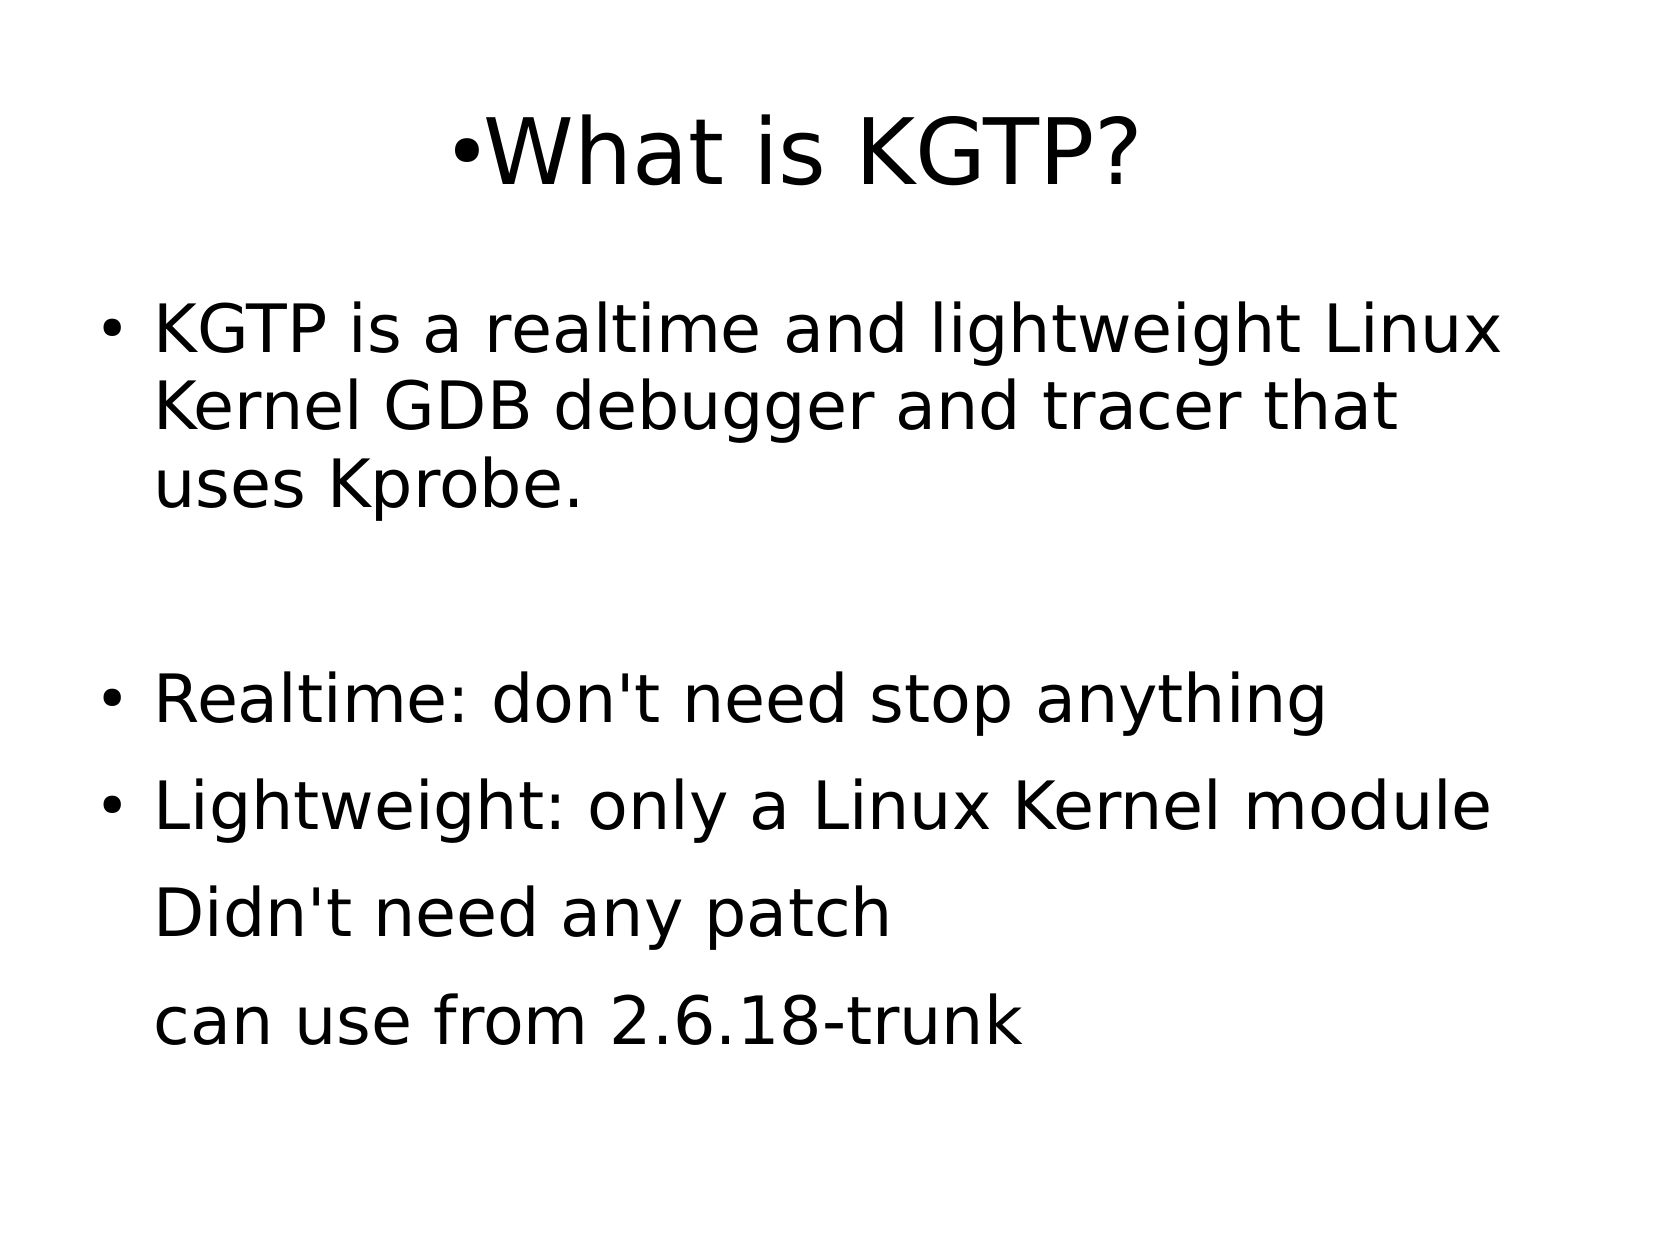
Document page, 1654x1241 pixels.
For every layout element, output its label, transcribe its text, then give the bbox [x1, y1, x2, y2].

list KGTP is a realtime and lightweight Linux Kernel GDB debugger and tracer that uses Kprobe. Realtime: don't need stop anything Lightweight: only a Linux Kernel module Didn't need any patch can use from 2.6.18-trunk [82, 290, 1571, 1109]
title What is KGTP? [82, 56, 1571, 250]
